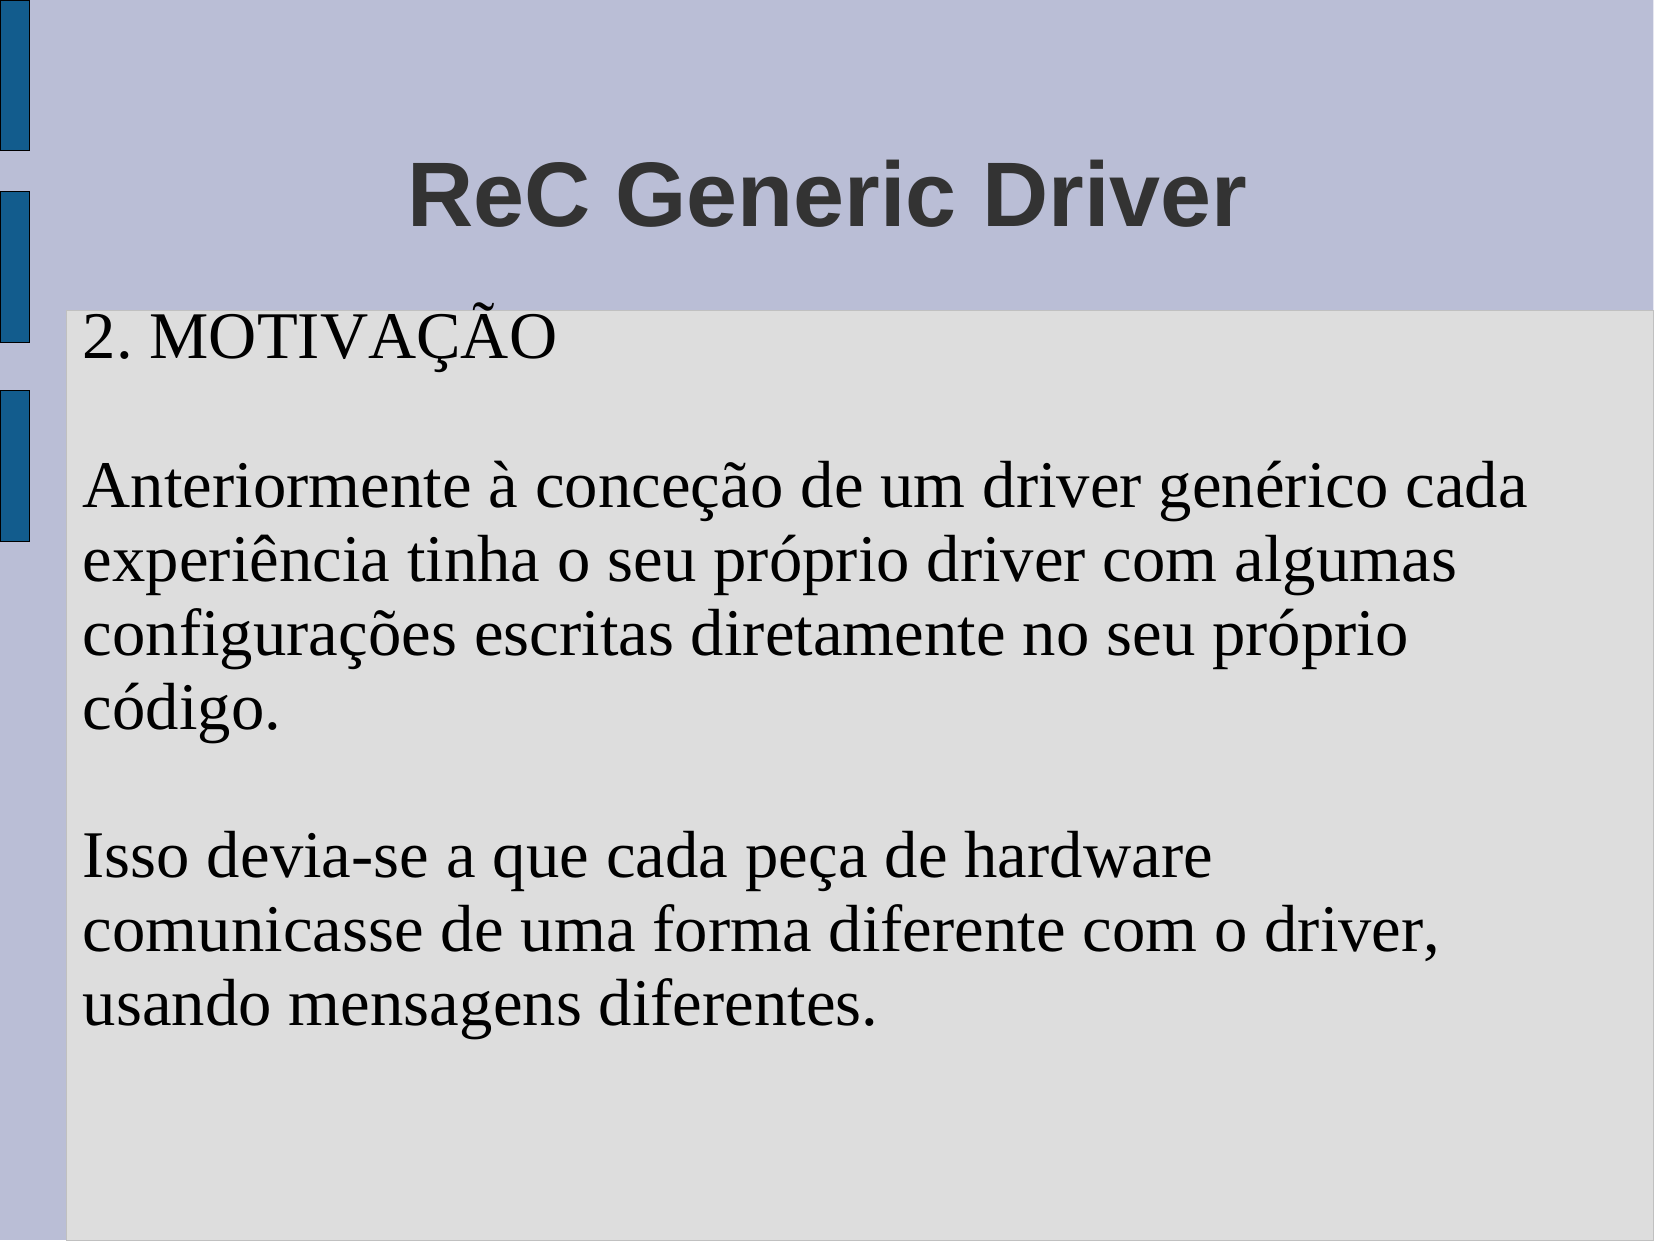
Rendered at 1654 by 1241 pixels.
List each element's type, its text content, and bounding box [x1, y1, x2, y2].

title ReC Generic Driver [121, 91, 1534, 299]
subtitle 2. MOTIVAÇÃO Anteriormente à conceção de um driver genérico cada experiência tinha o seu próprio driver com algumas configurações escritas diretamente no seu próprio código. Isso devia-se a que cada peça de hardware comunicasse de uma forma diferente com o driver, usando mensagens diferentes. [82, 299, 1571, 1115]
